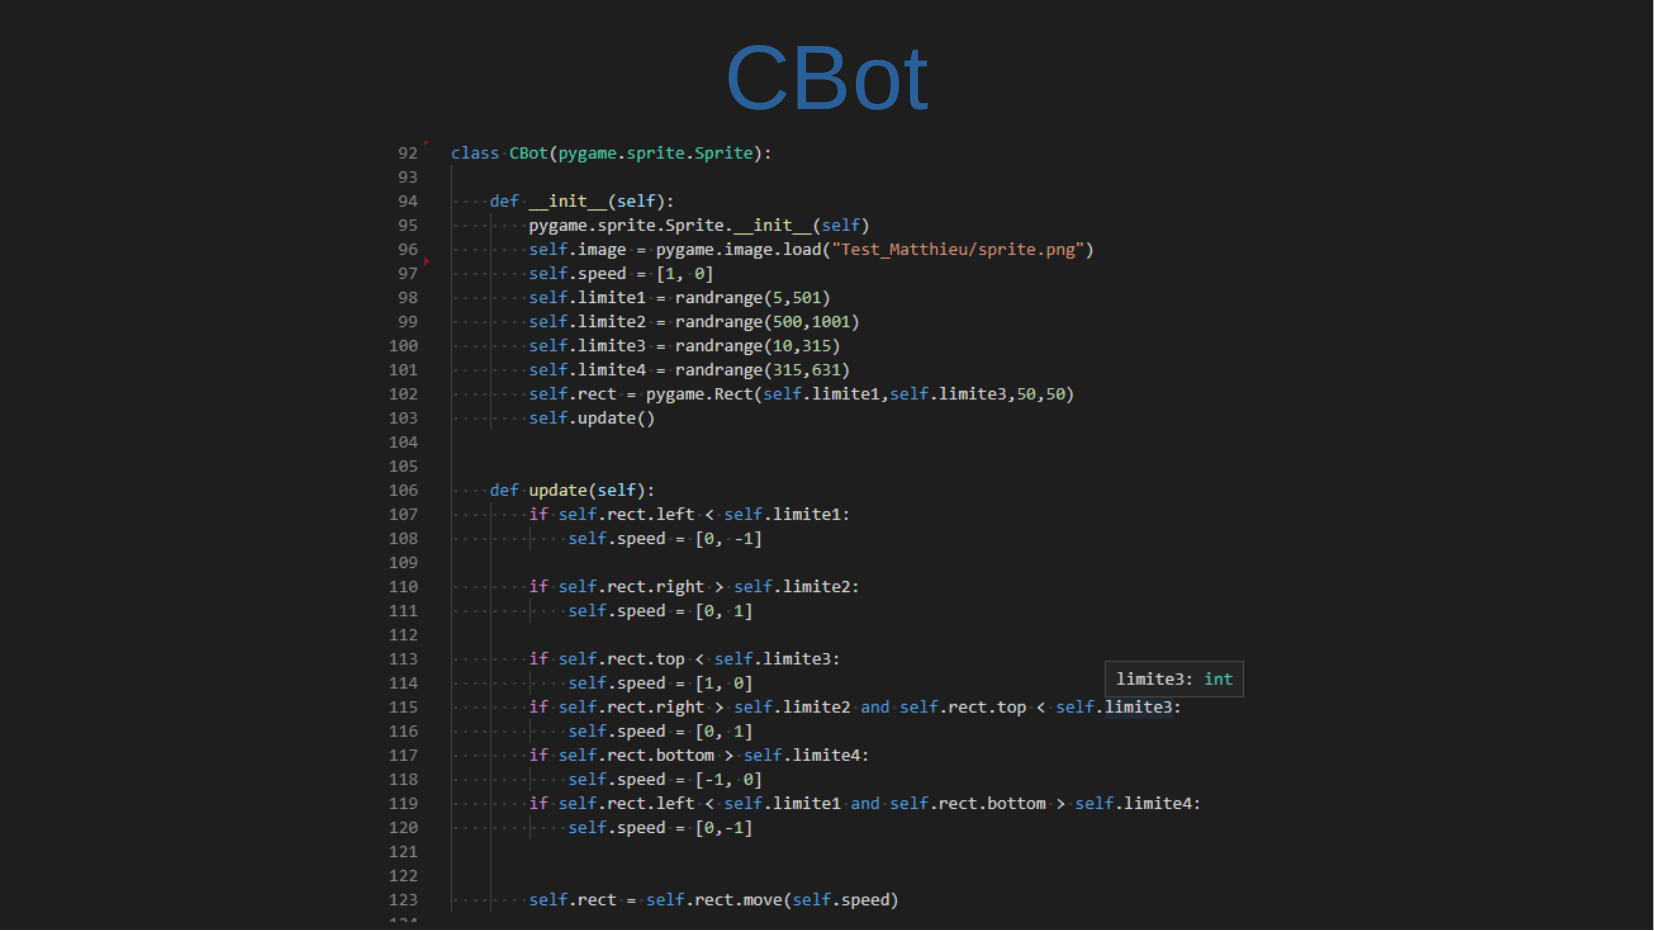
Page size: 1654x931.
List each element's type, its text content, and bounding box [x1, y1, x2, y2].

title CBot [82, 0, 1571, 156]
picture [375, 141, 1300, 922]
